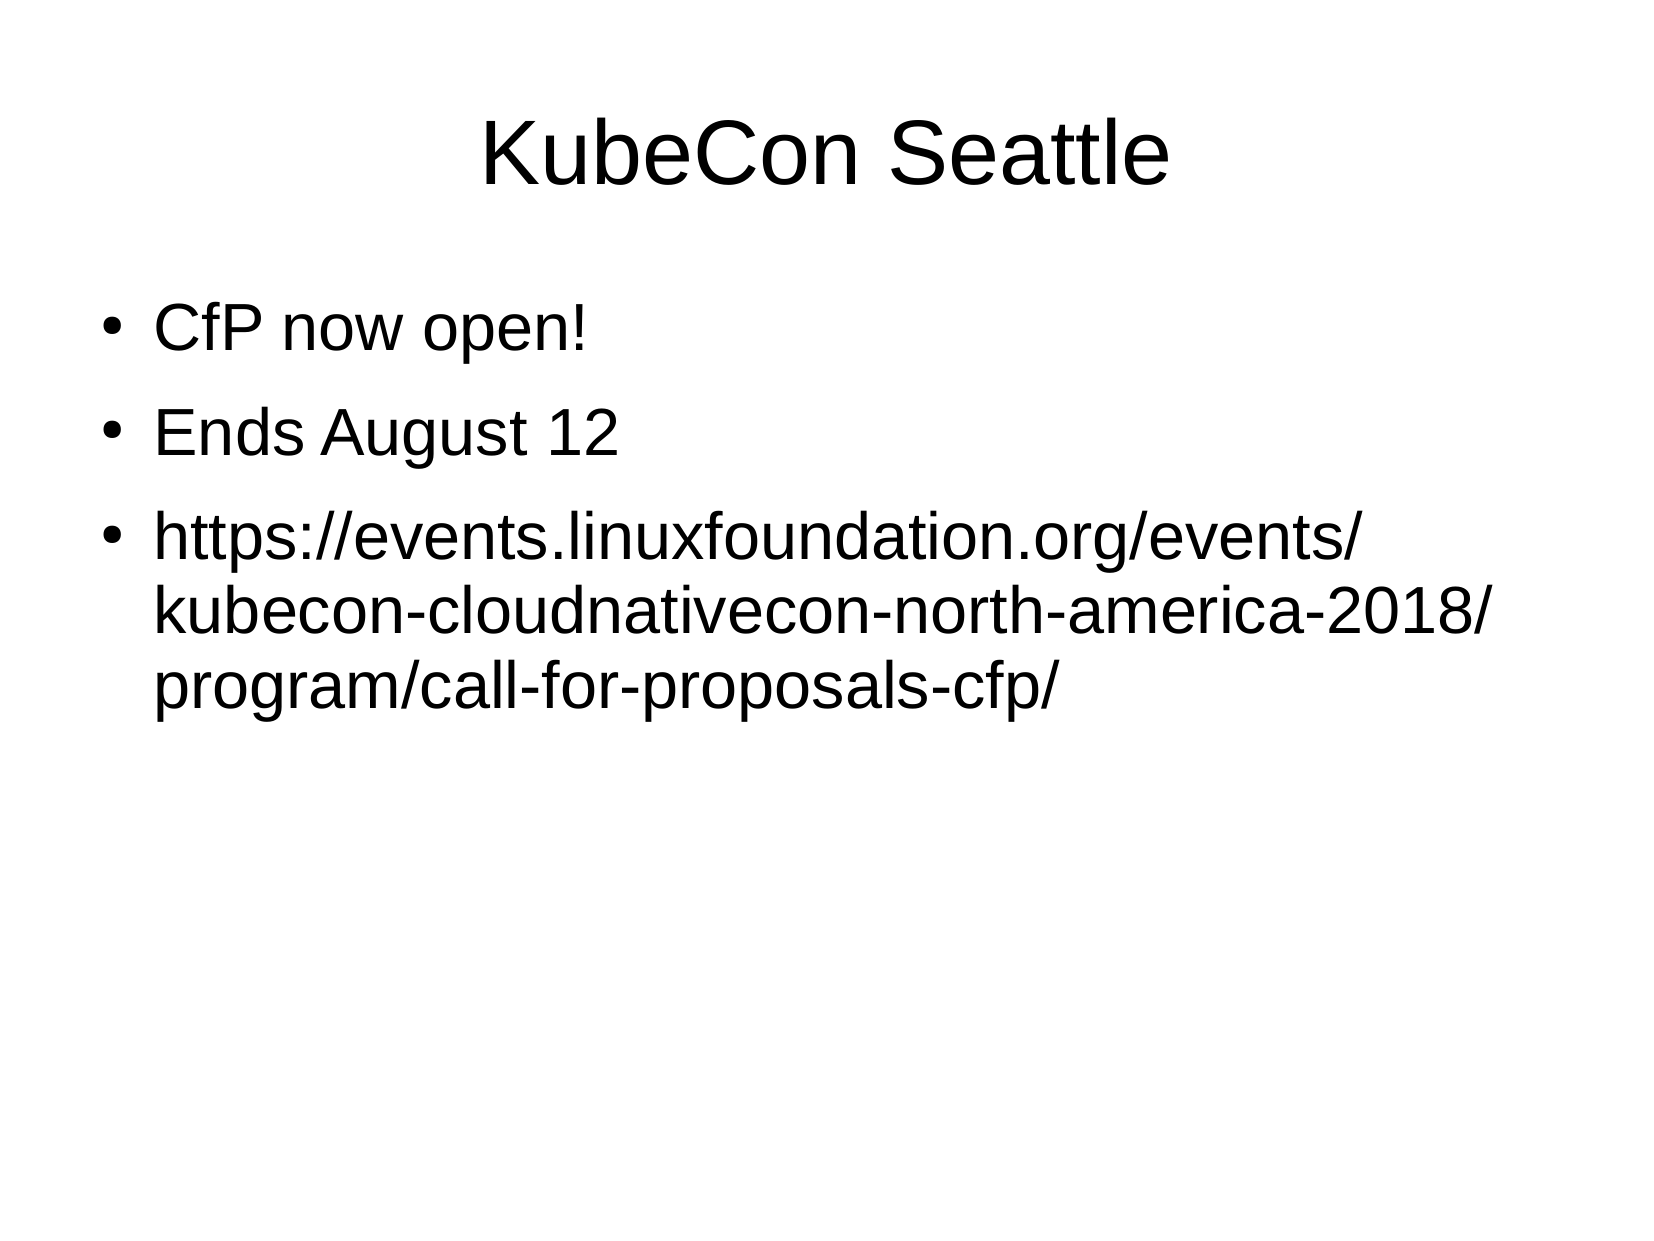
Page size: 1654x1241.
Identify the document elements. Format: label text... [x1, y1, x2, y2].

title KubeCon Seattle [82, 49, 1571, 257]
list CfP now open! Ends August 12 https://events.linuxfoundation.org/events/ kubecon-cloudnativecon-north-america-2018/program/call-for-proposals-cfp/ [82, 290, 1571, 1010]
